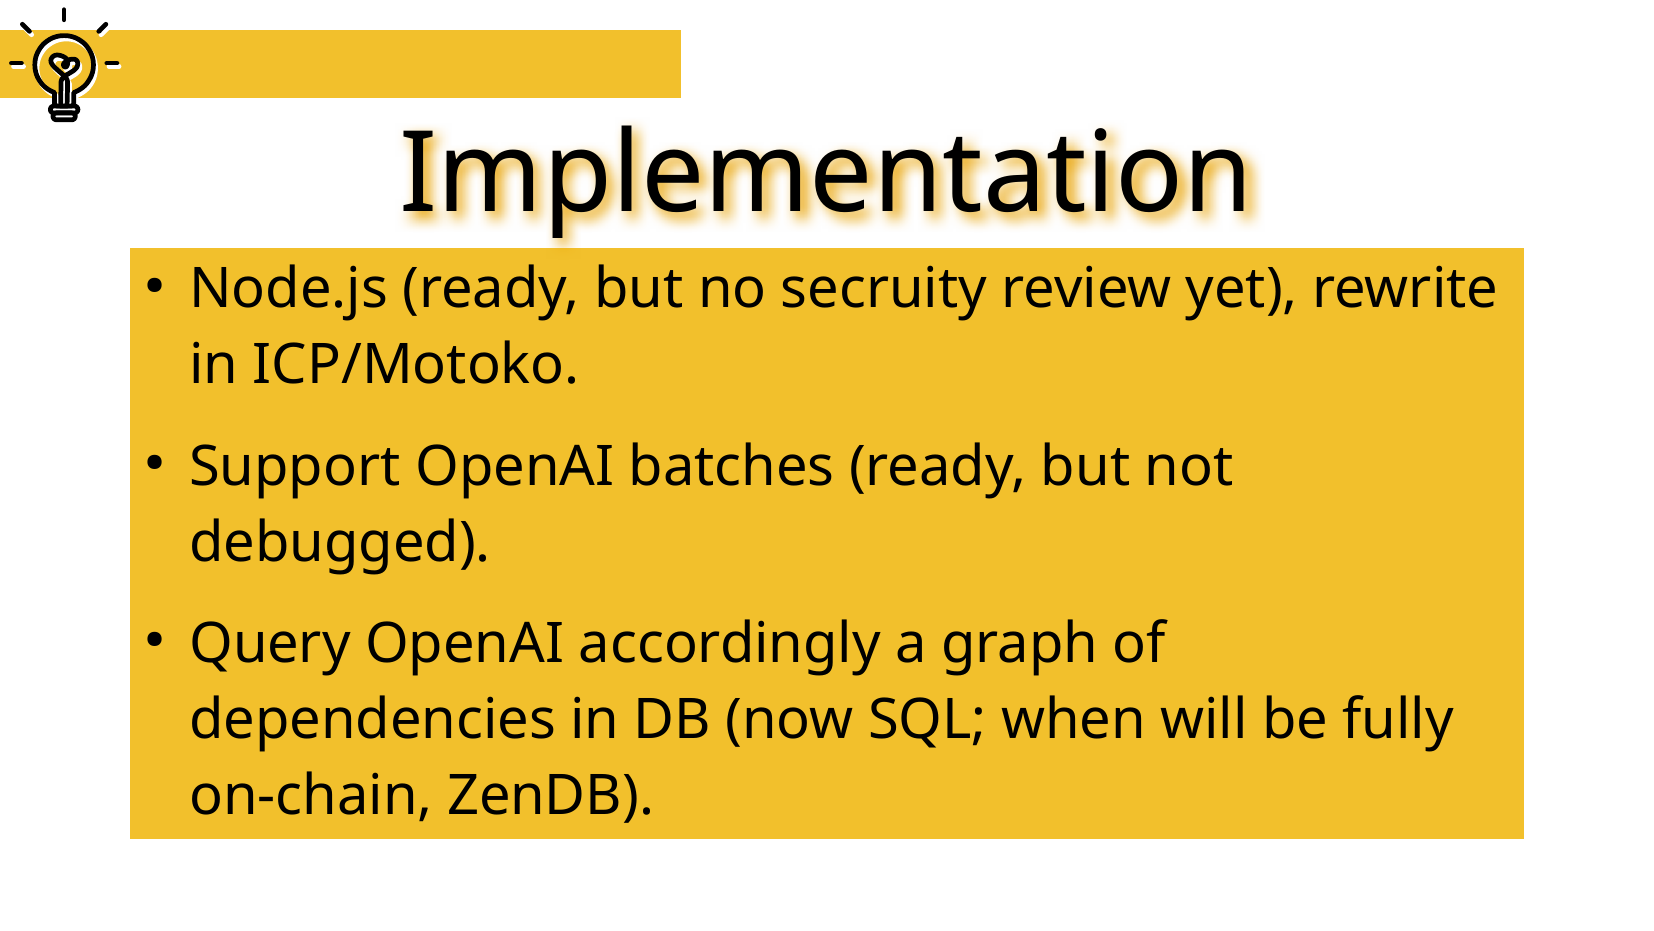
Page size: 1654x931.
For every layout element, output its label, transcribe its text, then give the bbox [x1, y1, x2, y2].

list Node.js (ready, but no secruity review yet), rewrite in ICP/Motoko. Support OpenAI batches (ready, but not debugged). Query OpenAI accordingly a graph of dependencies in DB (now SQL; when will be fully on-chain, ZenDB). [129, 248, 1524, 839]
title Implementation [82, 88, 1571, 249]
